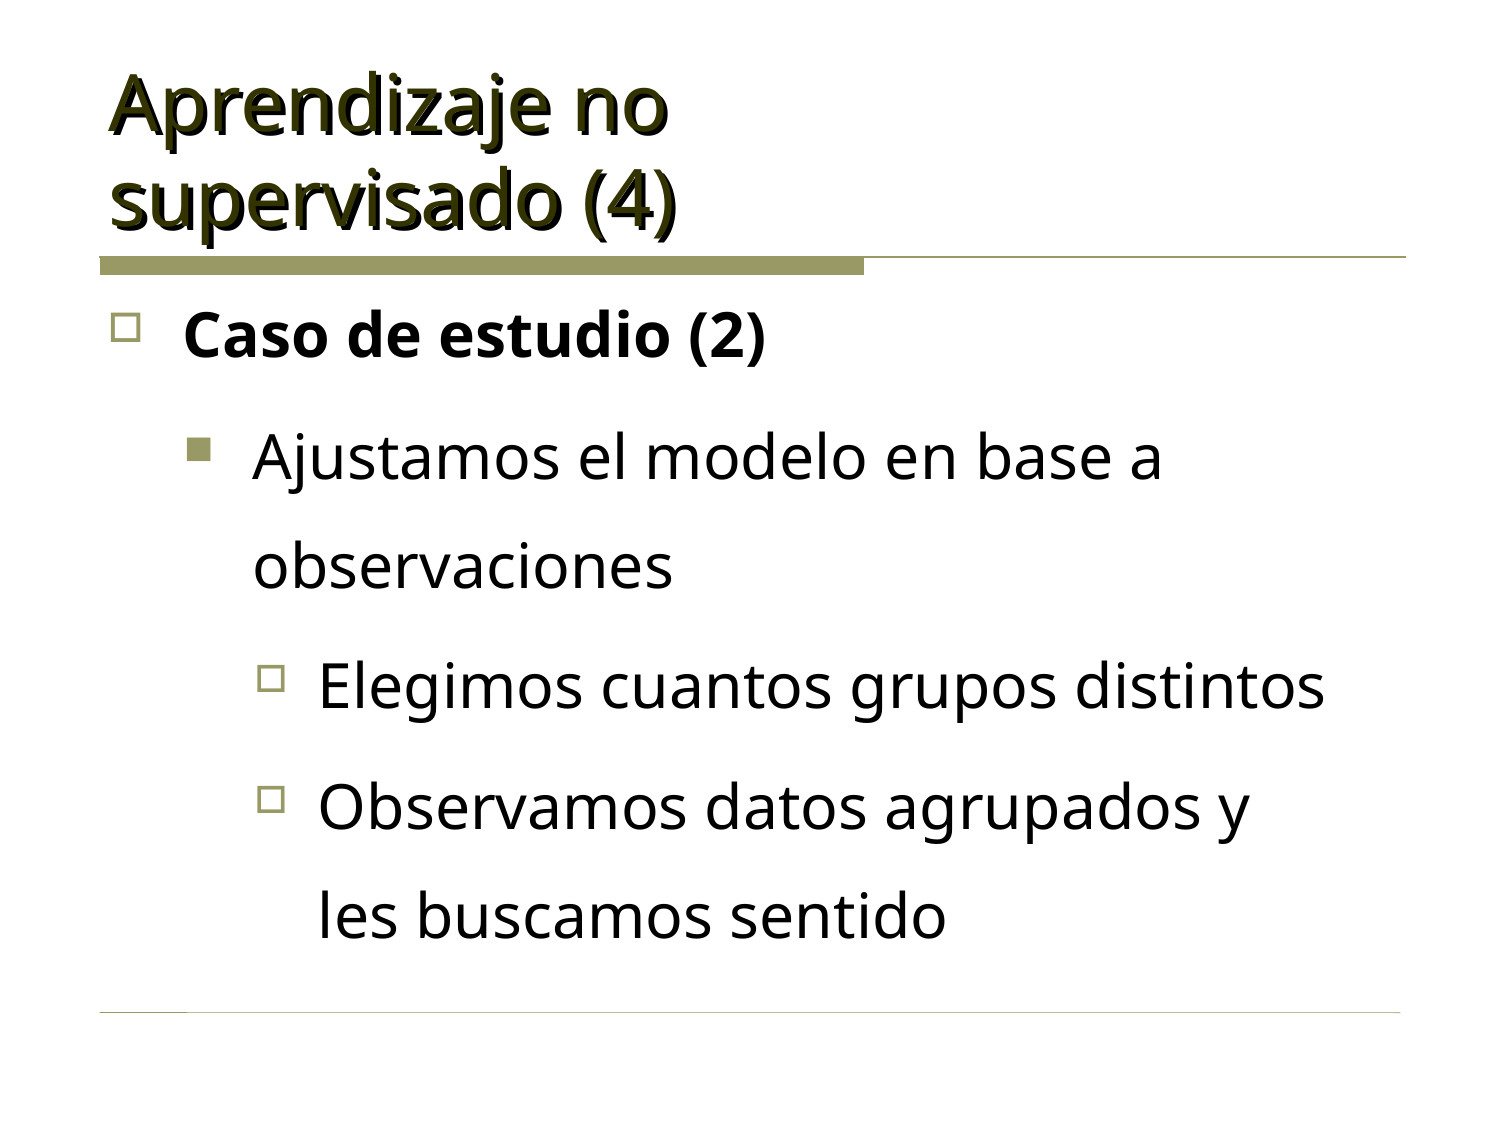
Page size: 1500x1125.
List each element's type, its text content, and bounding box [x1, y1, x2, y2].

title Aprendizaje no supervisado (4) [94, 50, 1407, 250]
list Caso de estudio (2) Ajustamos el modelo en base a observaciones Elegimos cuantos grupos distintos Observamos datos agrupados y les buscamos sentido [92, 287, 1353, 1013]
